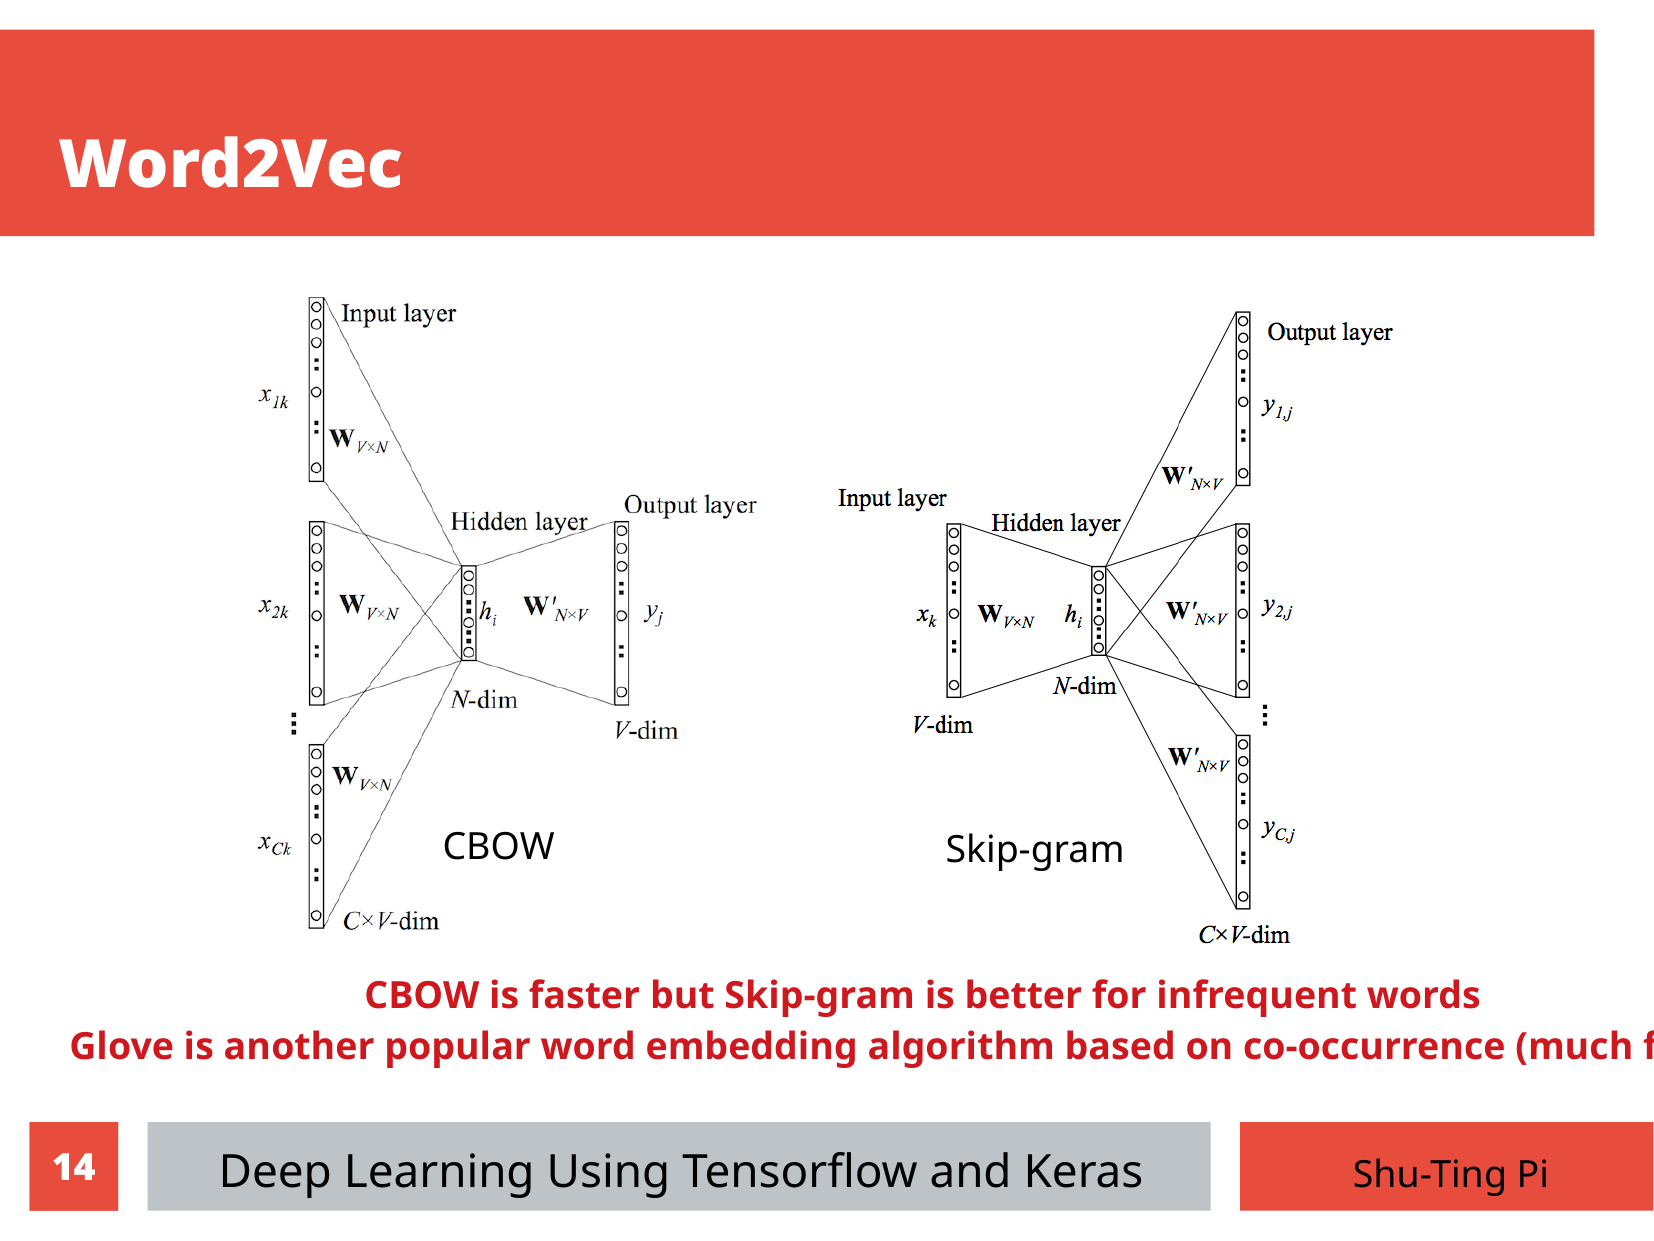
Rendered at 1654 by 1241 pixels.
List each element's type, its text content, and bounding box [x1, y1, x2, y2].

text_box Skip-gram [930, 815, 1122, 878]
text_box CBOW [427, 812, 556, 875]
picture [236, 277, 783, 964]
text_box CBOW is faster but Skip-gram is better for infrequent words Glove is another popular word embedding algorithm based on co-occurrence (much faster! [54, 961, 1581, 1071]
picture [822, 298, 1417, 962]
title Word2Vec [59, 59, 1595, 207]
text_box Shu-Ting Pi [1338, 1140, 1573, 1203]
text_box Deep Learning Using Tensorflow and Keras [204, 1130, 1212, 1217]
